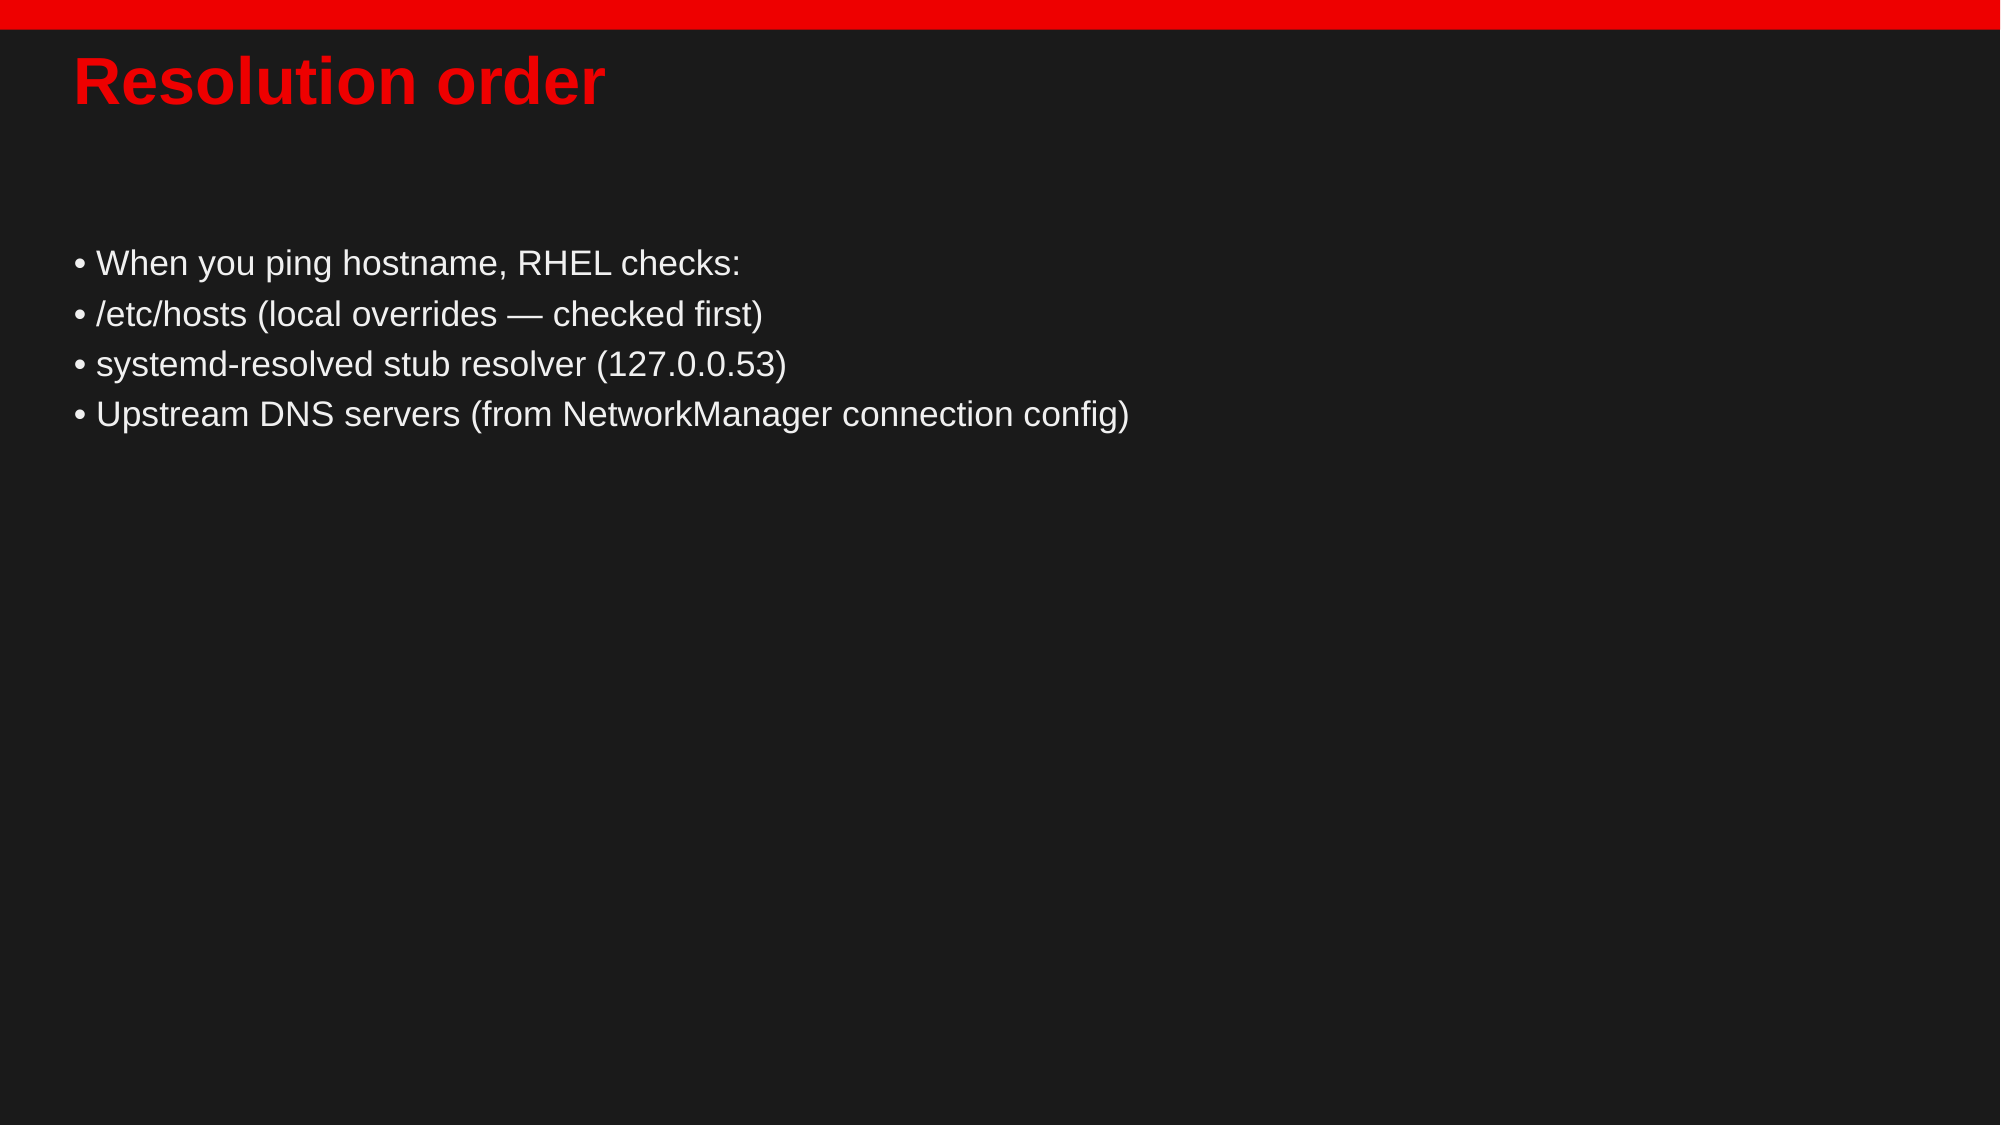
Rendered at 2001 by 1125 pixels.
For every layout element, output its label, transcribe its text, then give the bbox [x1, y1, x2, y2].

text_box Resolution order [59, 36, 1942, 208]
text_box [0, 0, 2001, 30]
text_box • When you ping hostname, RHEL checks: • /etc/hosts (local overrides — checked first) • systemd-resolved stub resolver (127.0.0.53) • Upstream DNS servers (from NetworkManager connection config) [59, 236, 1942, 1037]
